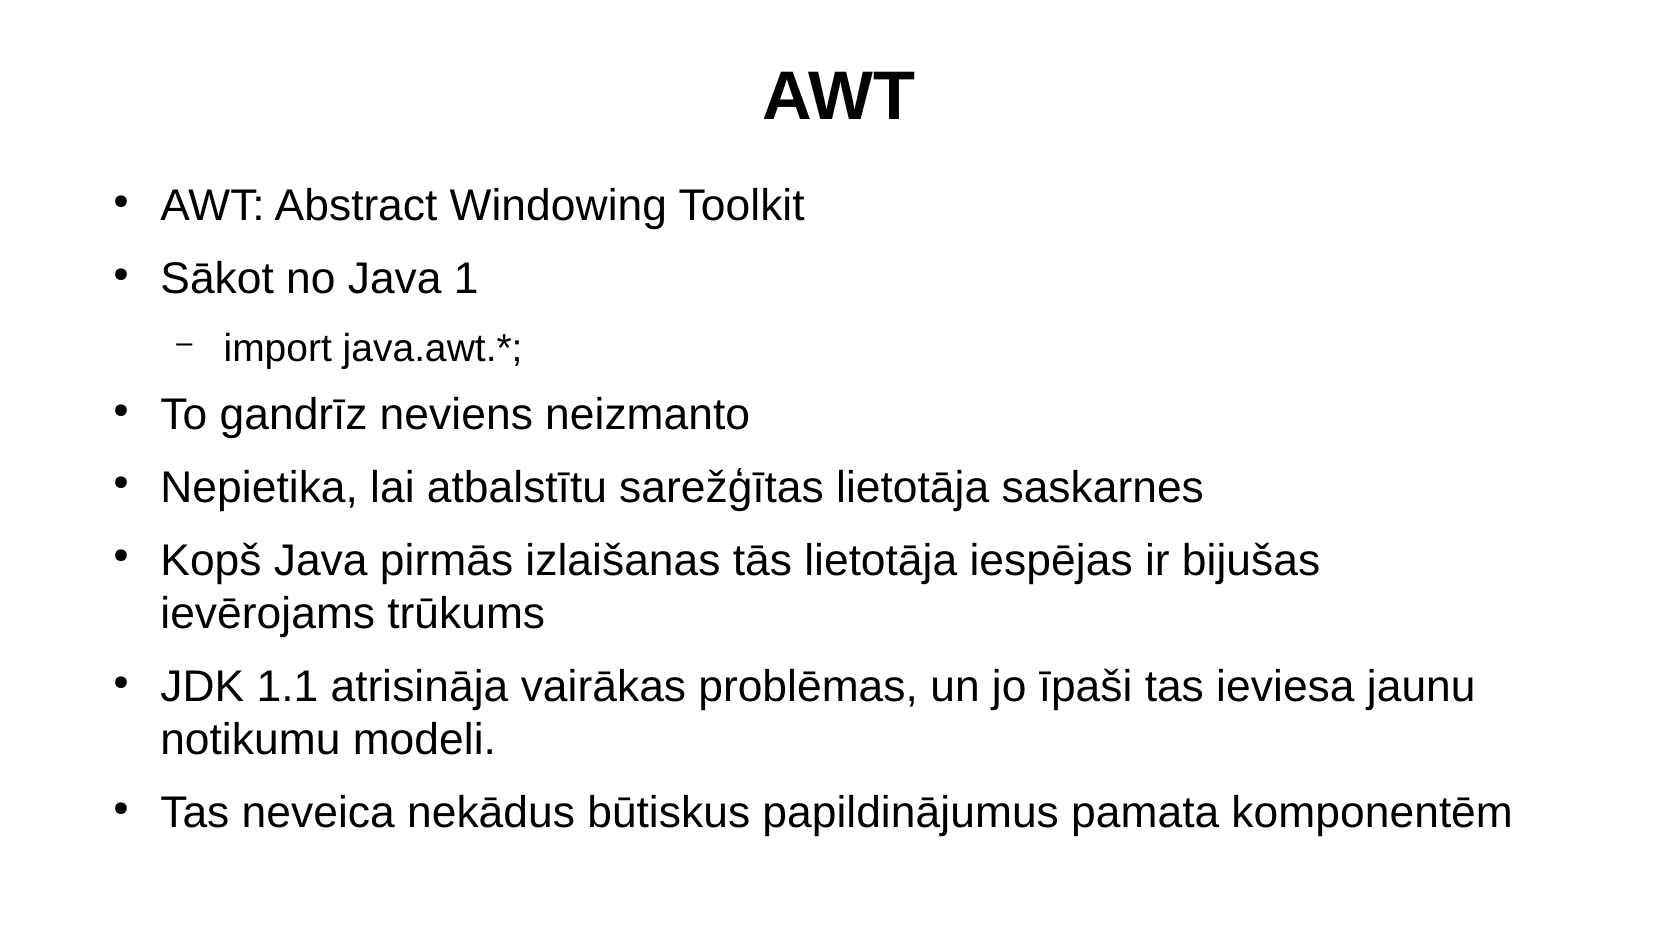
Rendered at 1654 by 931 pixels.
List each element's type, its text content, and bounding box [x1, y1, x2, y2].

list AWT: Abstract Windowing Toolkit Sākot no Java 1 import java.awt.*; To gandrīz neviens neizmanto Nepietika, lai atbalstītu sarežģītas lietotāja saskarnes Kopš Java pirmās izlaišanas tās lietotāja iespējas ir bijušas ievērojams trūkums JDK 1.1 atrisināja vairākas problēmas, un jo īpaši tas ieviesa jaunu notikumu modeli. Tas neveica nekādus būtiskus papildinājumus pamata komponentēm [82, 168, 1538, 889]
title AWT [82, 37, 1571, 147]
